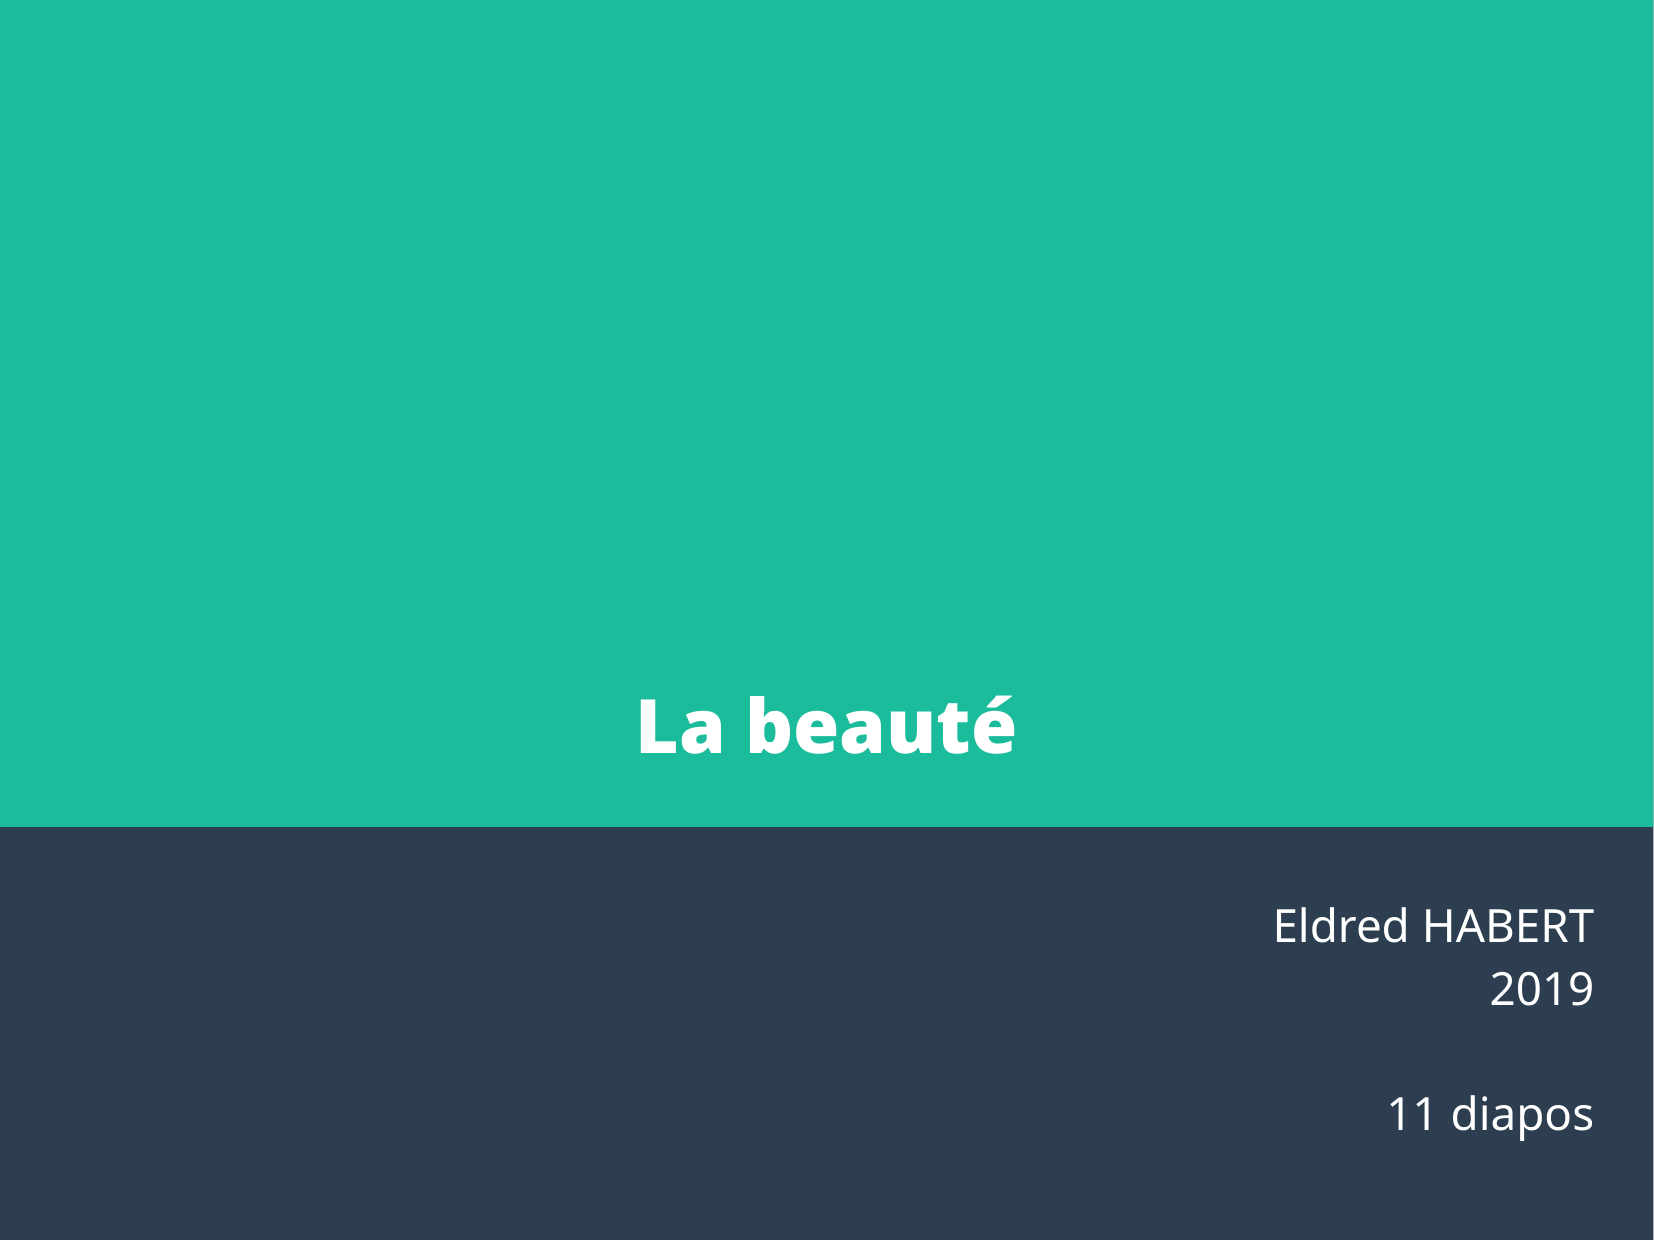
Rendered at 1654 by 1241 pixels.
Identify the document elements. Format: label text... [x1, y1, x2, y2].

title La beauté [59, 620, 1595, 778]
subtitle Eldred HABERT 2019 11 diapos [59, 856, 1595, 1182]
